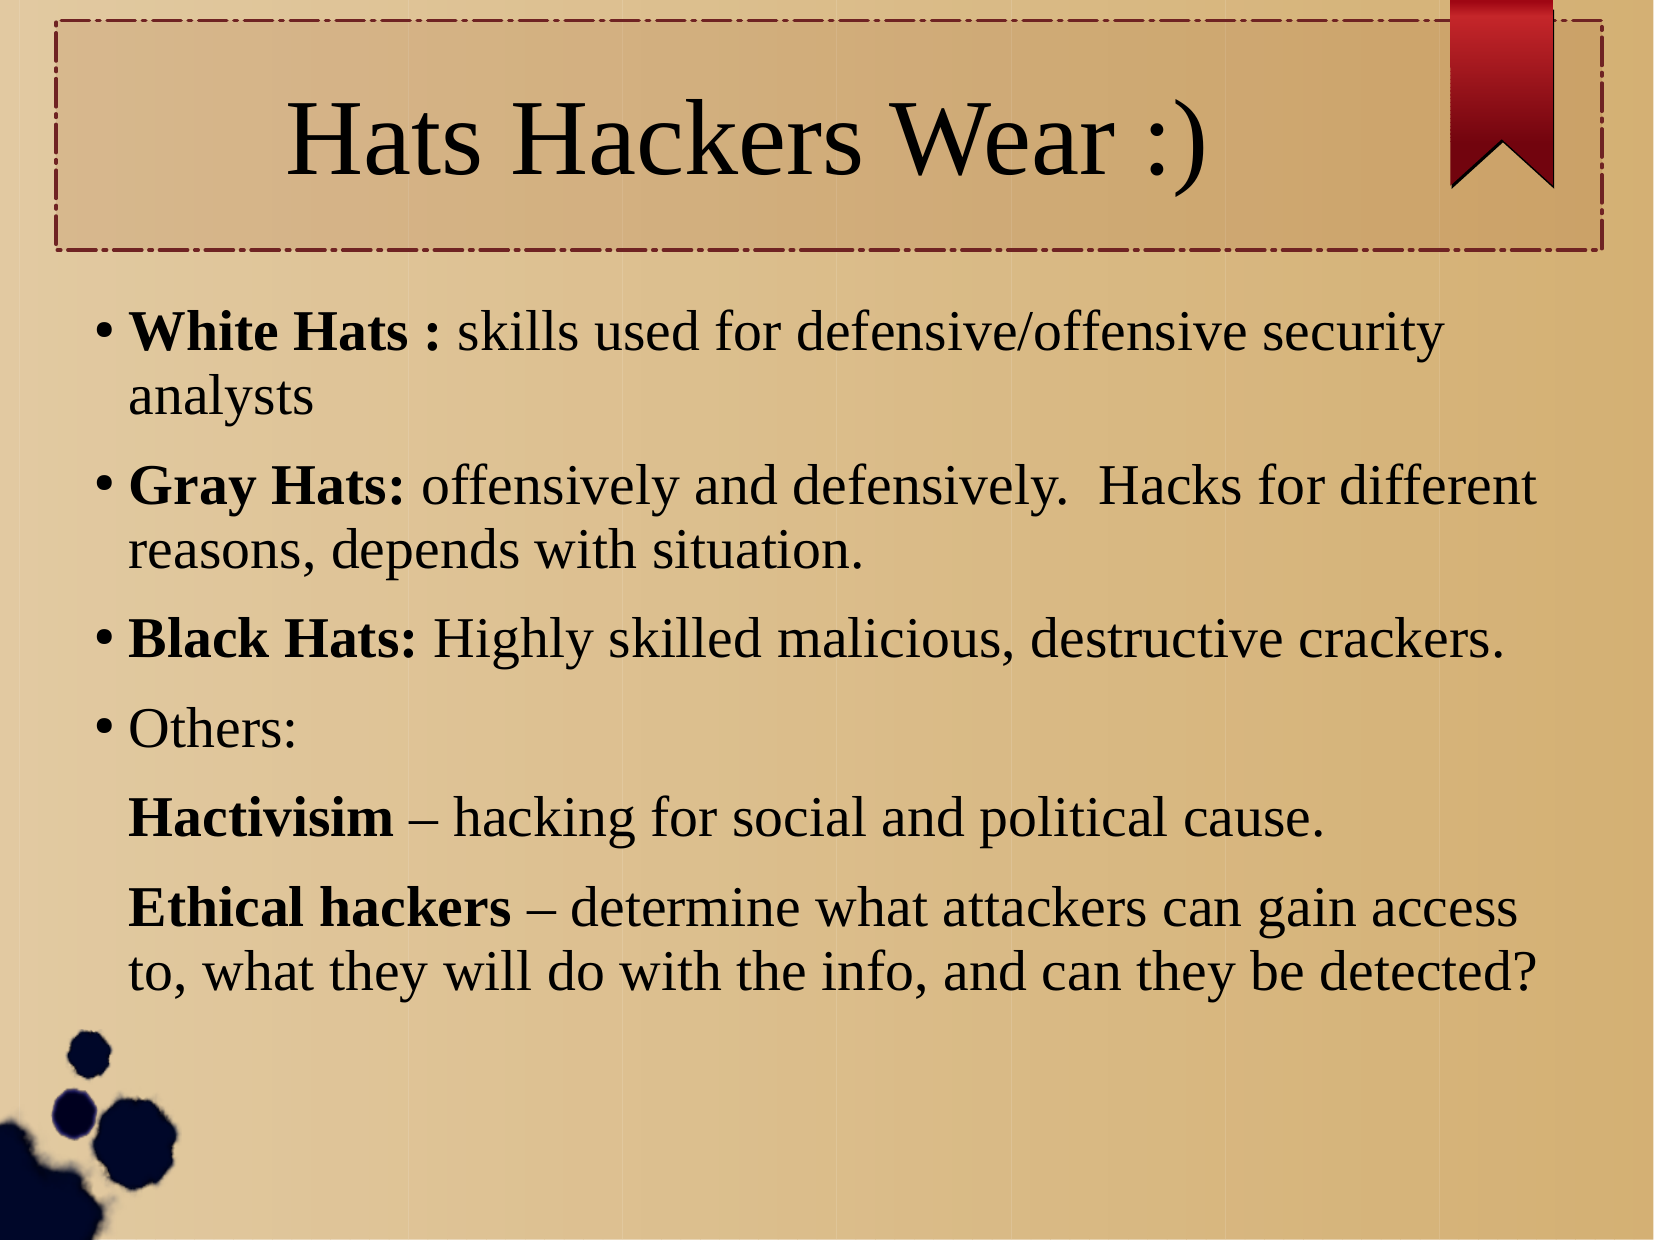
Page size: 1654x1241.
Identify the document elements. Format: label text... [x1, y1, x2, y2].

title Hats Hackers Wear :) [82, 47, 1412, 229]
list White Hats : skills used for defensive/offensive security analysts Gray Hats: offensively and defensively. Hacks for different reasons, depends with situation. Black Hats: Highly skilled malicious, destructive crackers. Others: Hactivisim – hacking for social and political cause. Ethical hackers – determine what attackers can gain access to, what they will do with the info, and can they be detected? [82, 299, 1571, 1019]
